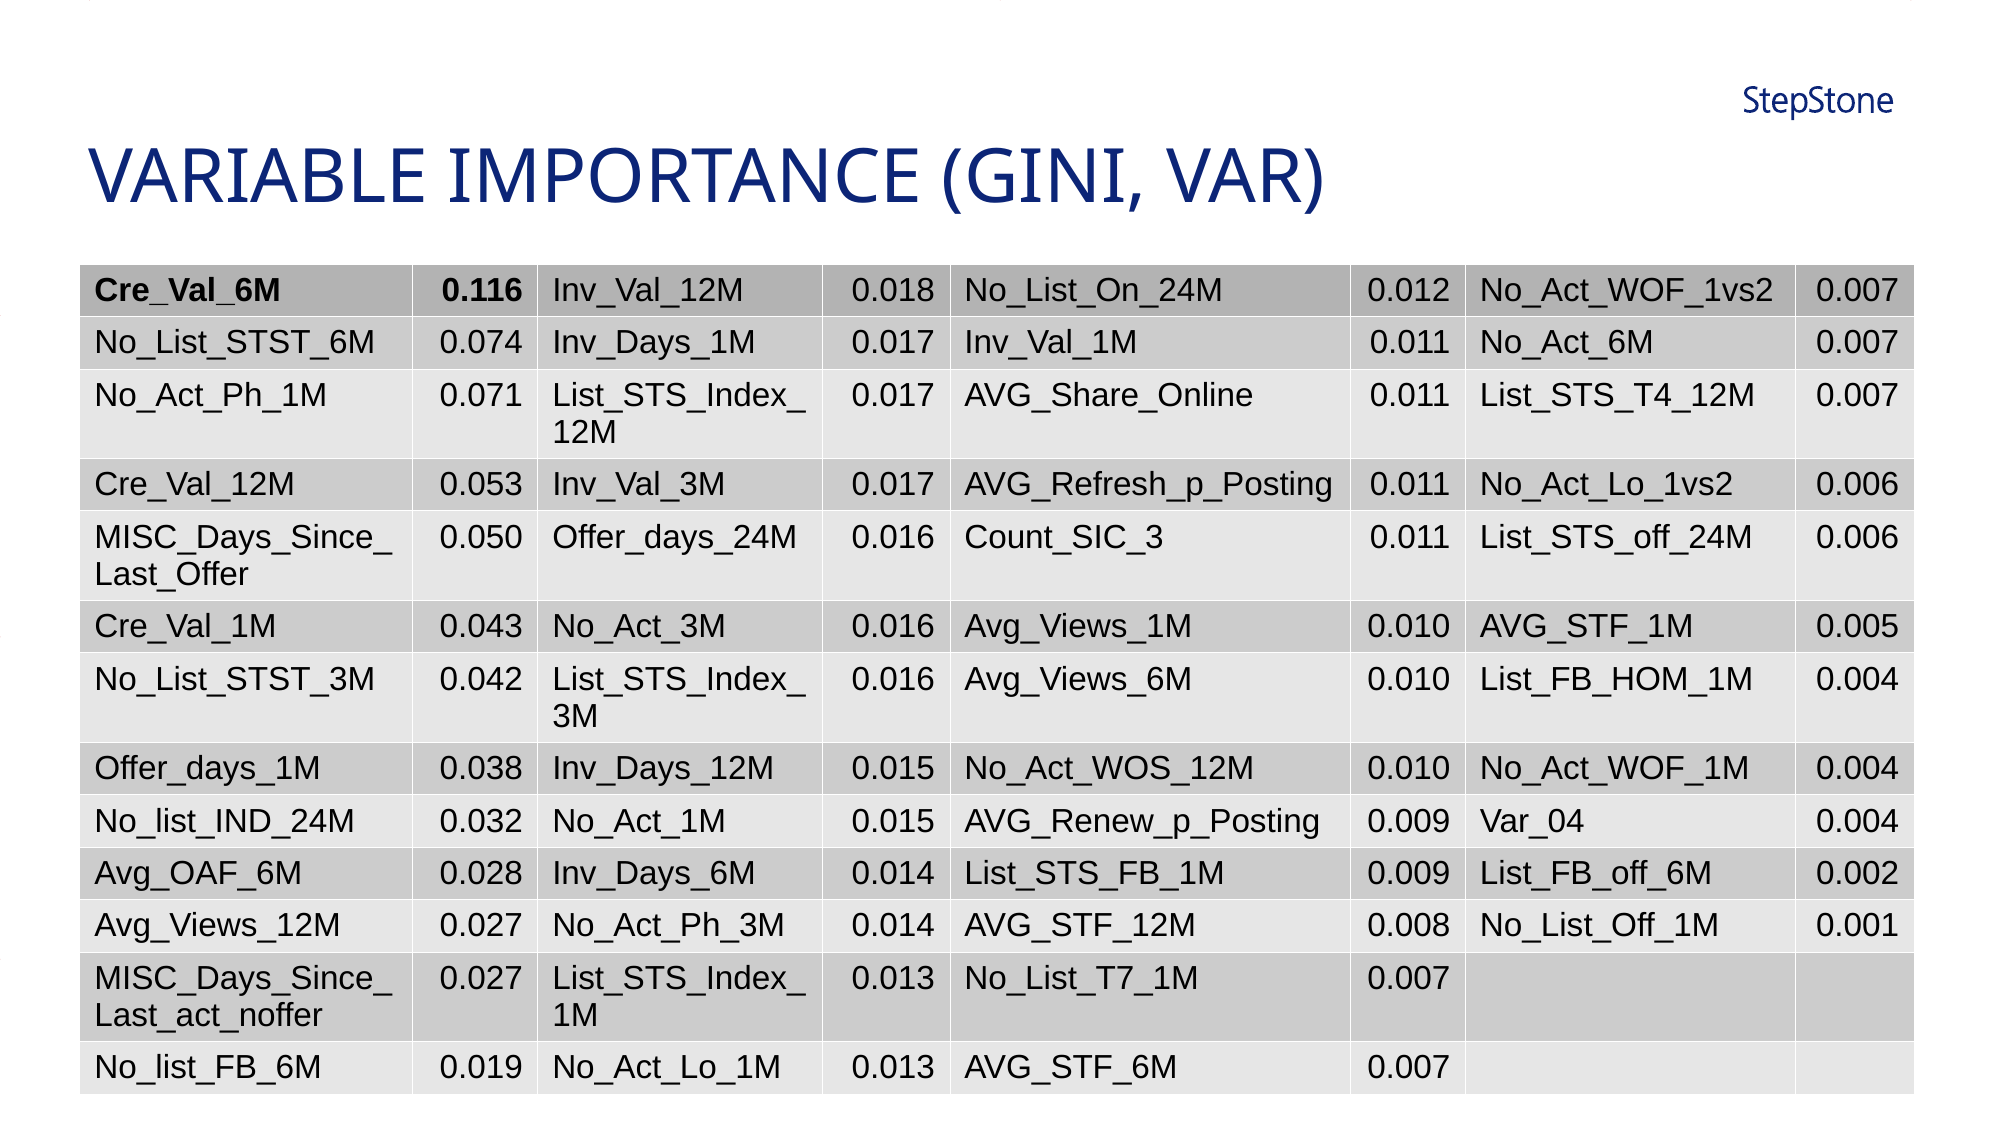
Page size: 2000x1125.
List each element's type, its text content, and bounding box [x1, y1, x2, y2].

table_header 0.018 [823, 265, 950, 316]
table_cell 0.010 [1351, 653, 1465, 742]
table_cell 0.007 [1796, 317, 1914, 369]
table_cell List_STS_FB_1M [951, 848, 1350, 899]
table_header No_List_On_24M [951, 265, 1350, 316]
table_cell [1796, 953, 1914, 1041]
table_cell 0.005 [1796, 601, 1914, 652]
table_cell [1796, 1042, 1914, 1094]
table_header 0.116 [413, 265, 537, 316]
table_cell List_FB_HOM_1M [1466, 653, 1795, 742]
table_header Cre_Val_6M [80, 265, 412, 316]
table_cell 0.016 [823, 653, 950, 742]
table_cell 0.014 [823, 900, 950, 952]
table_cell List_STS_Index_3M [538, 653, 822, 742]
table_cell Avg_Views_1M [951, 601, 1350, 652]
table_cell AVG_STF_1M [1466, 601, 1795, 652]
table_cell Offer_days_1M [80, 743, 412, 794]
table_cell Avg_Views_12M [80, 900, 412, 952]
table_cell AVG_Renew_p_Posting [951, 795, 1350, 847]
table_cell No_list_IND_24M [80, 795, 412, 847]
table_cell List_STS_T4_12M [1466, 370, 1795, 458]
table_cell 0.002 [1796, 848, 1914, 899]
table_cell 0.011 [1351, 459, 1465, 510]
table_cell 0.010 [1351, 601, 1465, 652]
table_cell Var_04 [1466, 795, 1795, 847]
table_cell 0.009 [1351, 848, 1465, 899]
table_cell No_Act_Lo_1M [538, 1042, 822, 1094]
table_cell 0.043 [413, 601, 537, 652]
table_cell 0.017 [823, 317, 950, 369]
table_cell 0.011 [1351, 511, 1465, 600]
table_cell 0.016 [823, 601, 950, 652]
table_cell 0.014 [823, 848, 950, 899]
table_header 0.007 [1796, 265, 1914, 316]
table_cell 0.001 [1796, 900, 1914, 952]
table_cell Inv_Days_6M [538, 848, 822, 899]
table_cell 0.011 [1351, 370, 1465, 458]
table_cell 0.007 [1351, 953, 1465, 1041]
table_header No_Act_WOF_1vs2 [1466, 265, 1795, 316]
table_cell Inv_Days_1M [538, 317, 822, 369]
table_cell No_Act_3M [538, 601, 822, 652]
table_cell 0.053 [413, 459, 537, 510]
table_cell 0.074 [413, 317, 537, 369]
table_cell No_Act_WOF_1M [1466, 743, 1795, 794]
table_cell Avg_Views_6M [951, 653, 1350, 742]
table_cell Cre_Val_1M [80, 601, 412, 652]
table_cell 0.013 [823, 1042, 950, 1094]
table_cell 0.015 [823, 795, 950, 847]
table_cell Inv_Val_3M [538, 459, 822, 510]
table_cell No_List_T7_1M [951, 953, 1350, 1041]
table_cell 0.050 [413, 511, 537, 600]
table_cell MISC_Days_Since_Last_Offer [80, 511, 412, 600]
table_cell 0.016 [823, 511, 950, 600]
table_cell 0.008 [1351, 900, 1465, 952]
table_cell No_List_Off_1M [1466, 900, 1795, 952]
table_cell AVG_STF_6M [951, 1042, 1350, 1094]
table_cell 0.004 [1796, 795, 1914, 847]
table_cell Inv_Val_1M [951, 317, 1350, 369]
table_cell 0.032 [413, 795, 537, 847]
table_cell 0.004 [1796, 653, 1914, 742]
table_cell 0.027 [413, 953, 537, 1041]
table_cell 0.007 [1796, 370, 1914, 458]
table_cell 0.013 [823, 953, 950, 1041]
table_cell No_Act_Ph_3M [538, 900, 822, 952]
table_cell 0.011 [1351, 317, 1465, 369]
table_cell 0.010 [1351, 743, 1465, 794]
table_cell AVG_Refresh_p_Posting [951, 459, 1350, 510]
table_cell 0.009 [1351, 795, 1465, 847]
table_cell Count_SIC_3 [951, 511, 1350, 600]
table_cell No_List_STST_6M [80, 317, 412, 369]
table_cell 0.006 [1796, 511, 1914, 600]
table_cell [1466, 953, 1795, 1041]
table_header 0.012 [1351, 265, 1465, 316]
table_cell [1466, 1042, 1795, 1094]
table_cell 0.006 [1796, 459, 1914, 510]
table_cell Cre_Val_12M [80, 459, 412, 510]
table_cell 0.019 [413, 1042, 537, 1094]
table_cell 0.017 [823, 370, 950, 458]
table_cell List_STS_Index_12M [538, 370, 822, 458]
table_cell List_FB_off_6M [1466, 848, 1795, 899]
table_cell 0.004 [1796, 743, 1914, 794]
table_cell 0.071 [413, 370, 537, 458]
table_cell 0.017 [823, 459, 950, 510]
table_cell 0.027 [413, 900, 537, 952]
table_cell 0.038 [413, 743, 537, 794]
table_header Inv_Val_12M [538, 265, 822, 316]
table_cell Inv_Days_12M [538, 743, 822, 794]
table_cell No_List_STST_3M [80, 653, 412, 742]
table_cell AVG_STF_12M [951, 900, 1350, 952]
table_cell No_Act_Lo_1vs2 [1466, 459, 1795, 510]
title variable importance (gini, var) [88, 137, 1662, 264]
table_cell MISC_Days_Since_Last_act_noffer [80, 953, 412, 1041]
table_cell No_list_FB_6M [80, 1042, 412, 1094]
table_cell AVG_Share_Online [951, 370, 1350, 458]
table_cell No_Act_1M [538, 795, 822, 847]
table_cell 0.028 [413, 848, 537, 899]
table_cell Avg_OAF_6M [80, 848, 412, 899]
table_cell 0.042 [413, 653, 537, 742]
table_cell 0.015 [823, 743, 950, 794]
table_cell Offer_days_24M [538, 511, 822, 600]
table_cell No_Act_WOS_12M [951, 743, 1350, 794]
table_cell List_STS_off_24M [1466, 511, 1795, 600]
table_cell No_Act_6M [1466, 317, 1795, 369]
table_cell 0.007 [1351, 1042, 1465, 1094]
table_cell List_STS_Index_1M [538, 953, 822, 1041]
table_cell No_Act_Ph_1M [80, 370, 412, 458]
